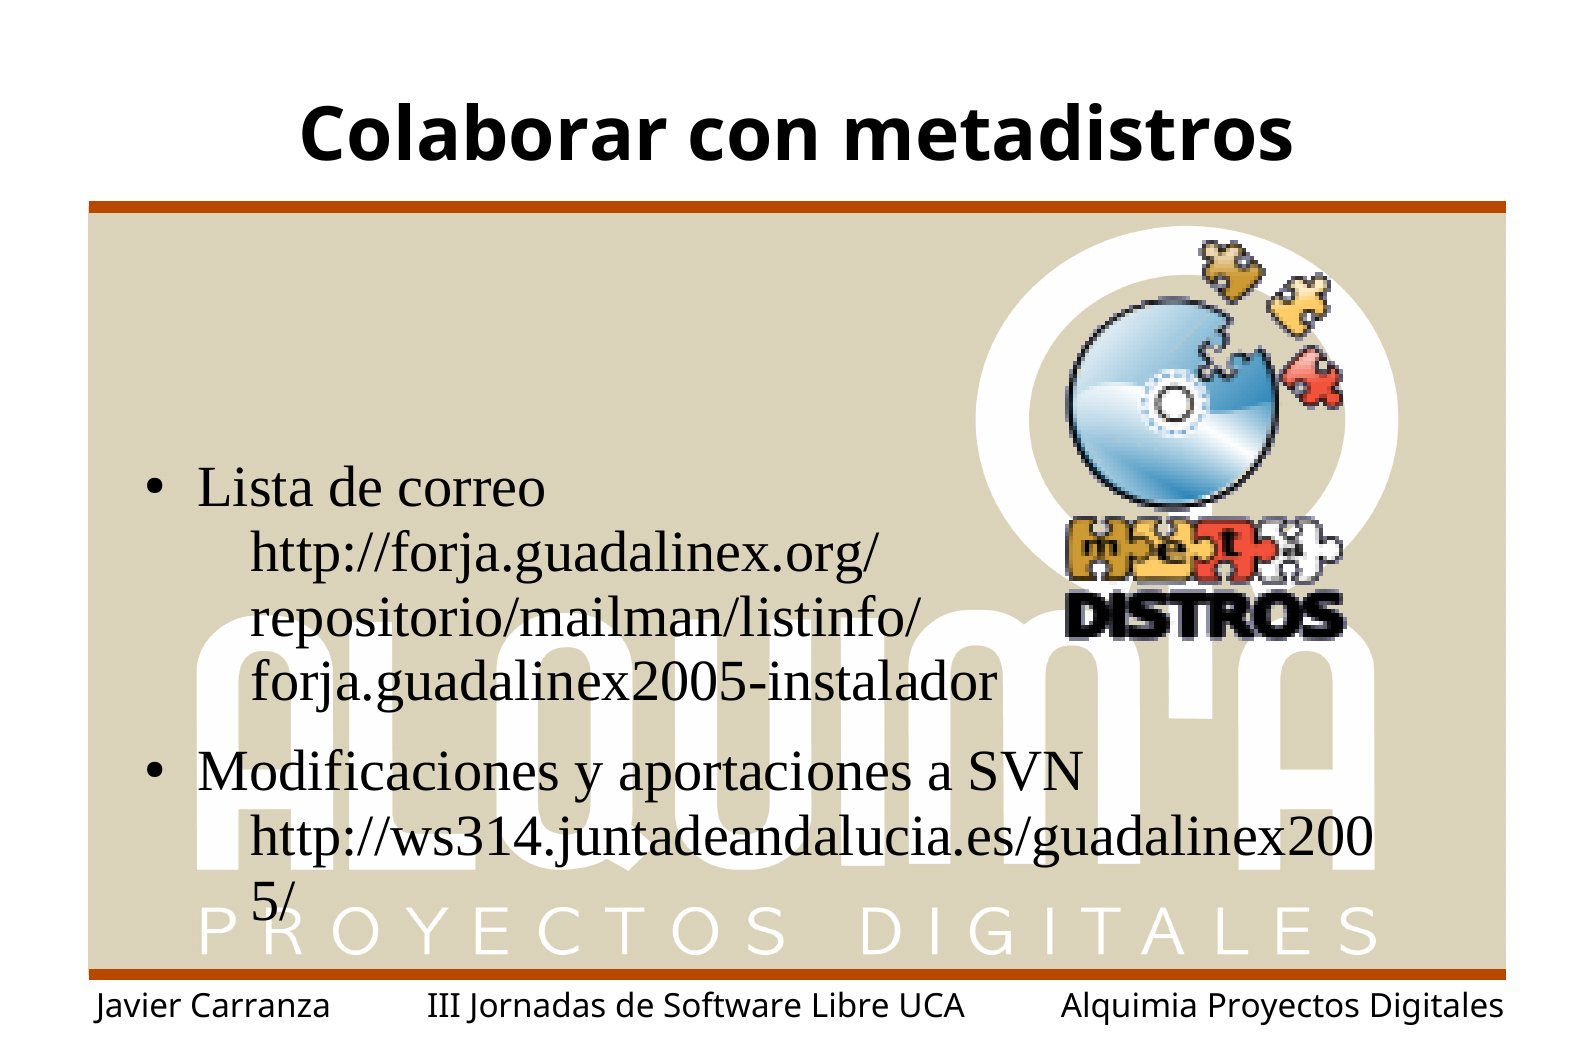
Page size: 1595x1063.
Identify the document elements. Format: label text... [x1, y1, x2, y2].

title Colaborar con metadistros [79, 42, 1515, 220]
picture [88, 220, 1506, 969]
list Lista de correo http://forja.guadalinex.org/ repositorio/mailman/listinfo/ forja.guadalinex2005-instalador Modificaciones y aportaciones a SVN http://ws314.juntadeandalucia.es/guadalinex2005/ [108, 454, 1388, 904]
text_box Javier Carranza III Jornadas de Software Libre UCA Alquimia Proyectos Digitales [85, 974, 1510, 1048]
